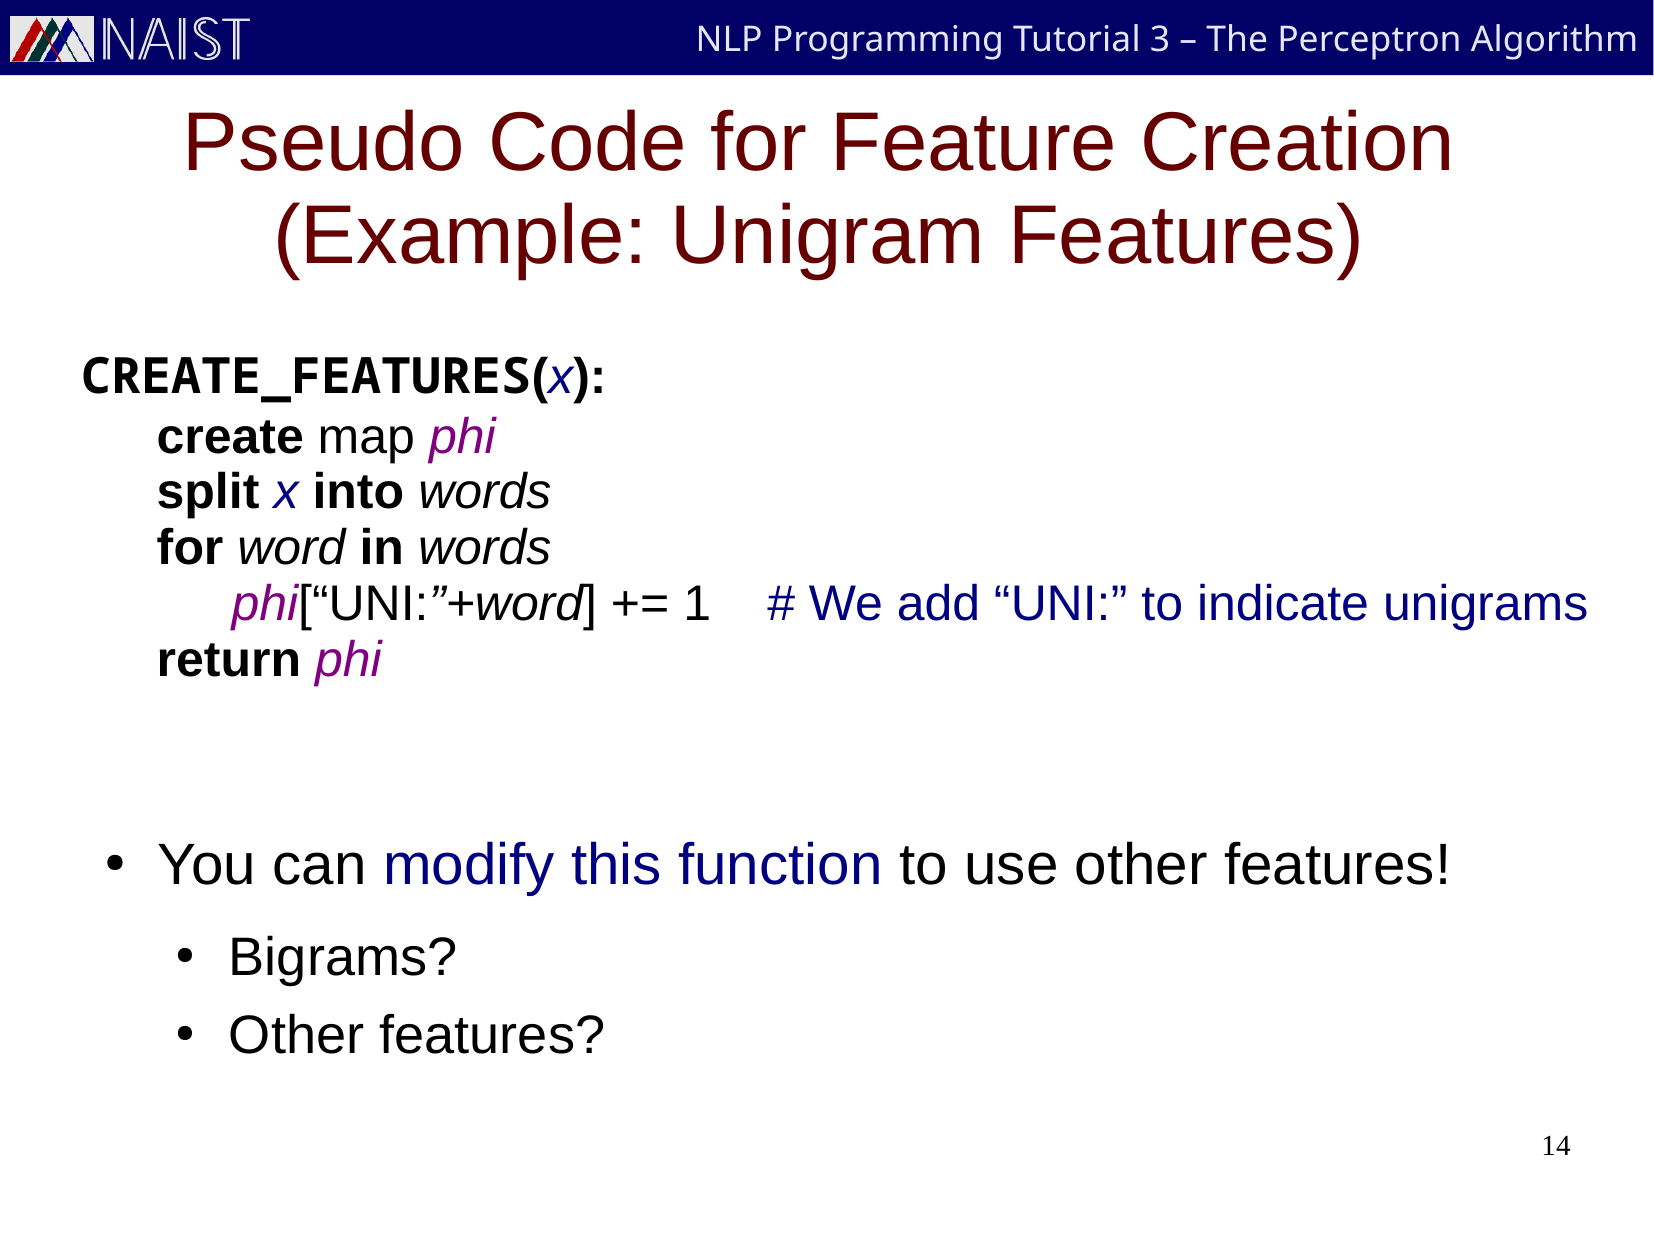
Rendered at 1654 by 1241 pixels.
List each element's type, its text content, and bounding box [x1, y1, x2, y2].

list You can modify this function to use other features! Bigrams? Other features? [86, 831, 1576, 1066]
picture [10, 16, 94, 62]
text_box CREATE_FEATURES(x): create map phi split x into words for word in words phi[“UNI:”+word] += 1 # We add “UNI:” to indicate unigrams return phi [66, 332, 1613, 1088]
title Pseudo Code for Feature Creation (Example: Unigram Features) [75, 92, 1564, 285]
picture [102, 17, 251, 60]
